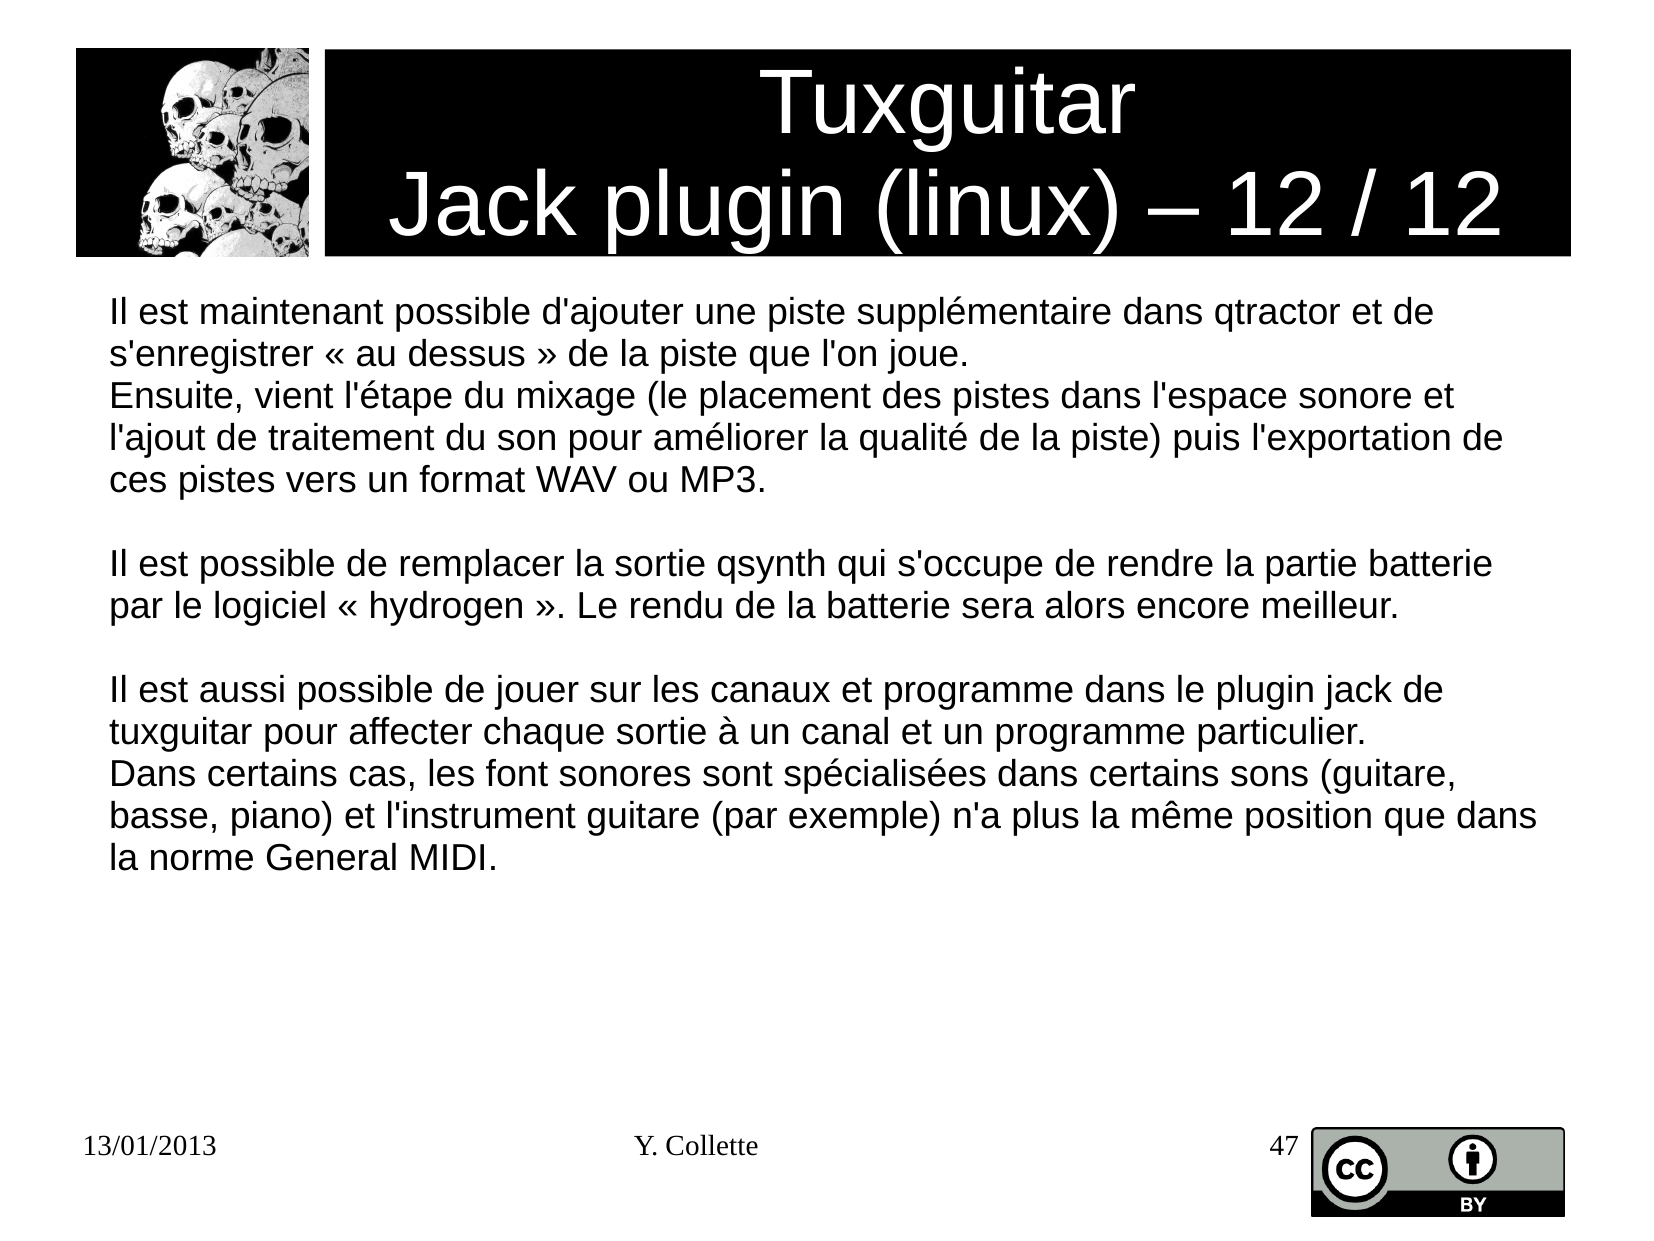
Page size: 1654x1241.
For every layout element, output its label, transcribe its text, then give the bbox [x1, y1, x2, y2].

picture [76, 48, 309, 257]
text_box Il est maintenant possible d'ajouter une piste supplémentaire dans qtractor et de s'enregistrer « au dessus » de la piste que l'on joue. Ensuite, vient l'étape du mixage (le placement des pistes dans l'espace sonore et l'ajout de traitement du son pour améliorer la qualité de la piste) puis l'exportation de ces pistes vers un format WAV ou MP3. Il est possible de remplacer la sortie qsynth qui s'occupe de rendre la partie batterie par le logiciel « hydrogen ». Le rendu de la batterie sera alors encore meilleur. Il est aussi possible de jouer sur les canaux et programme dans le plugin jack de tuxguitar pour affecter chaque sortie à un canal et un programme particulier. Dans certains cas, les font sonores sont spécialisées dans certains sons (guitare, basse, piano) et l'instrument guitare (par exemple) n'a plus la même position que dans la norme General MIDI. [94, 283, 1571, 887]
picture [1311, 1127, 1565, 1217]
title Tuxguitar Jack plugin (linux) – 12 / 12 [324, 49, 1571, 257]
